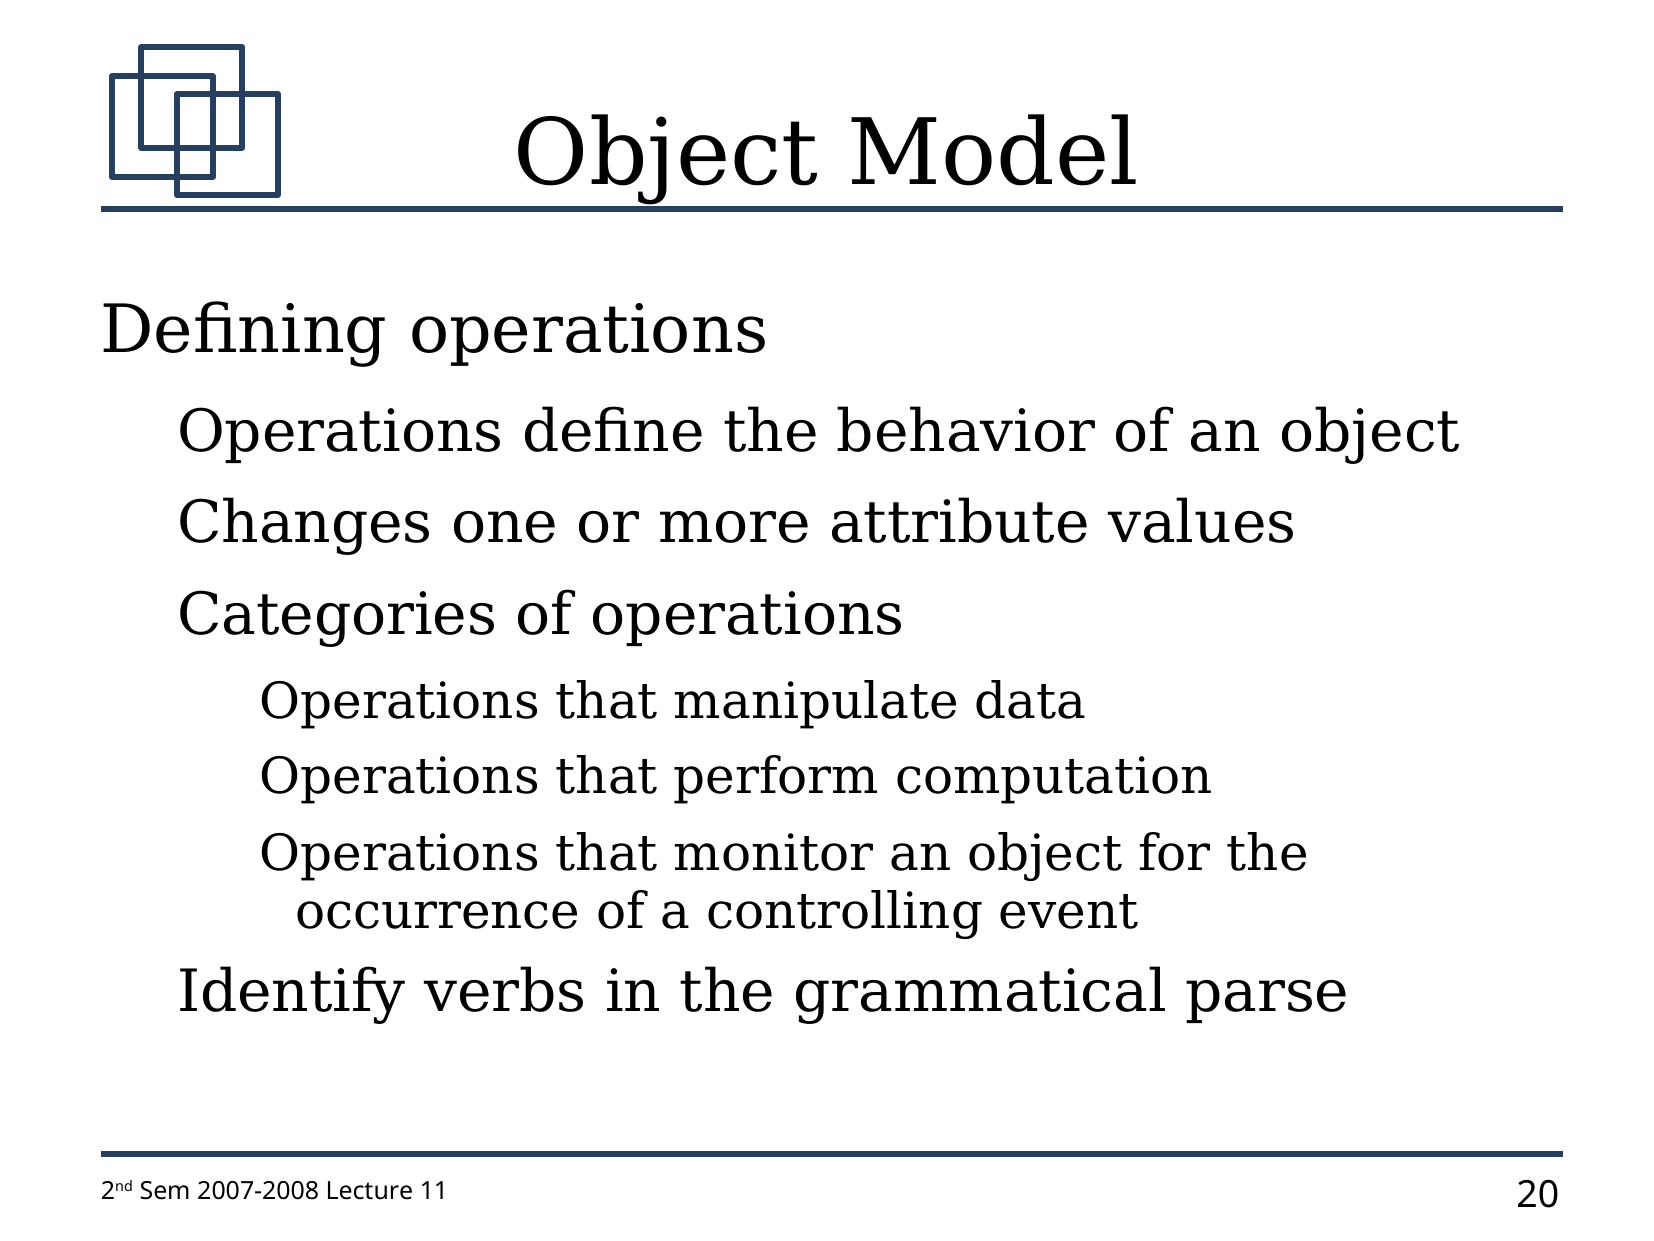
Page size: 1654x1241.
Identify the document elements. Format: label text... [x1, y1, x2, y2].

list Defining operations Operations define the behavior of an object Changes one or more attribute values Categories of operations Operations that manipulate data Operations that perform computation Operations that monitor an object for the occurrence of a controlling event Identify verbs in the grammatical parse [82, 290, 1571, 1109]
title Object Model [82, 49, 1571, 257]
